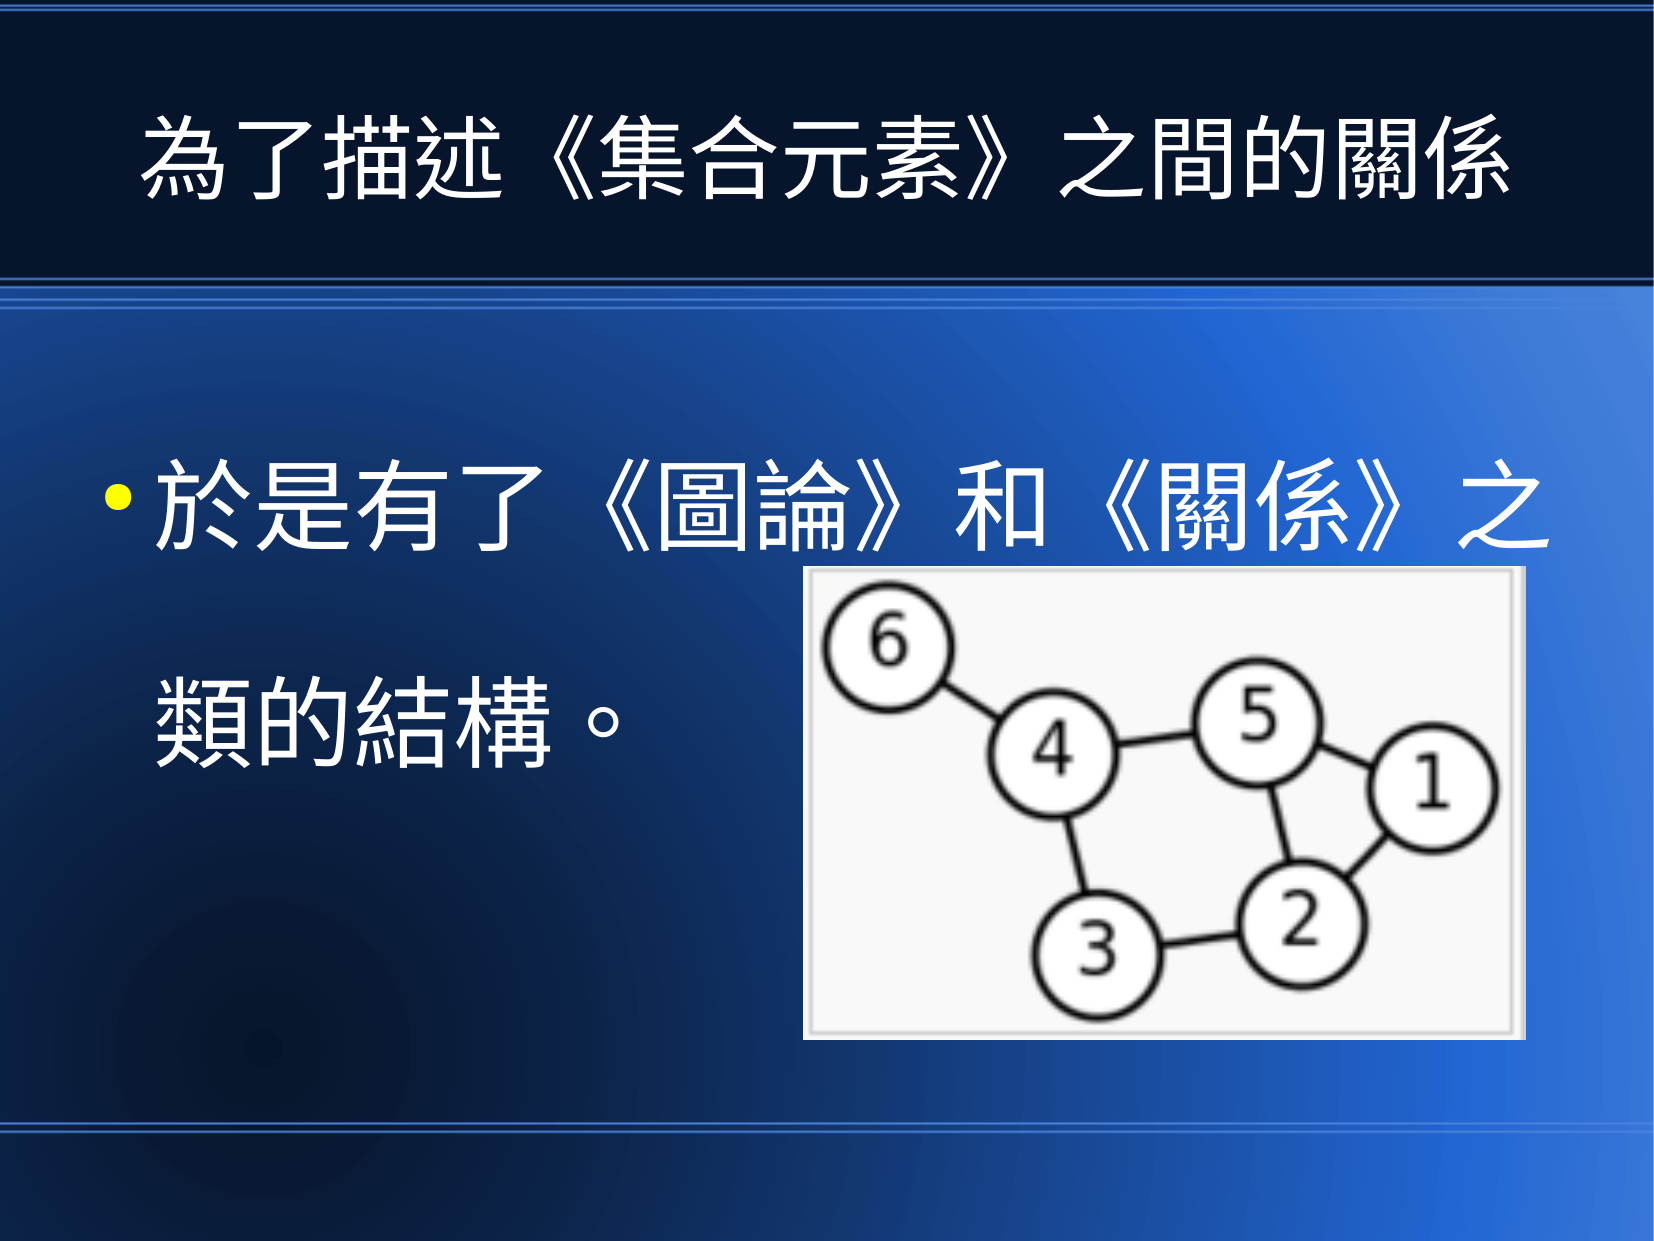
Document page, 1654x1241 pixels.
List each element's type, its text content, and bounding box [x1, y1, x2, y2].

list 於是有了《圖論》和《關係》之類的結構。 [82, 355, 1571, 1241]
title 為了描述《集合元素》之間的關係 [82, 49, 1571, 257]
picture [803, 566, 1526, 1040]
picture [0, 0, 1654, 1241]
